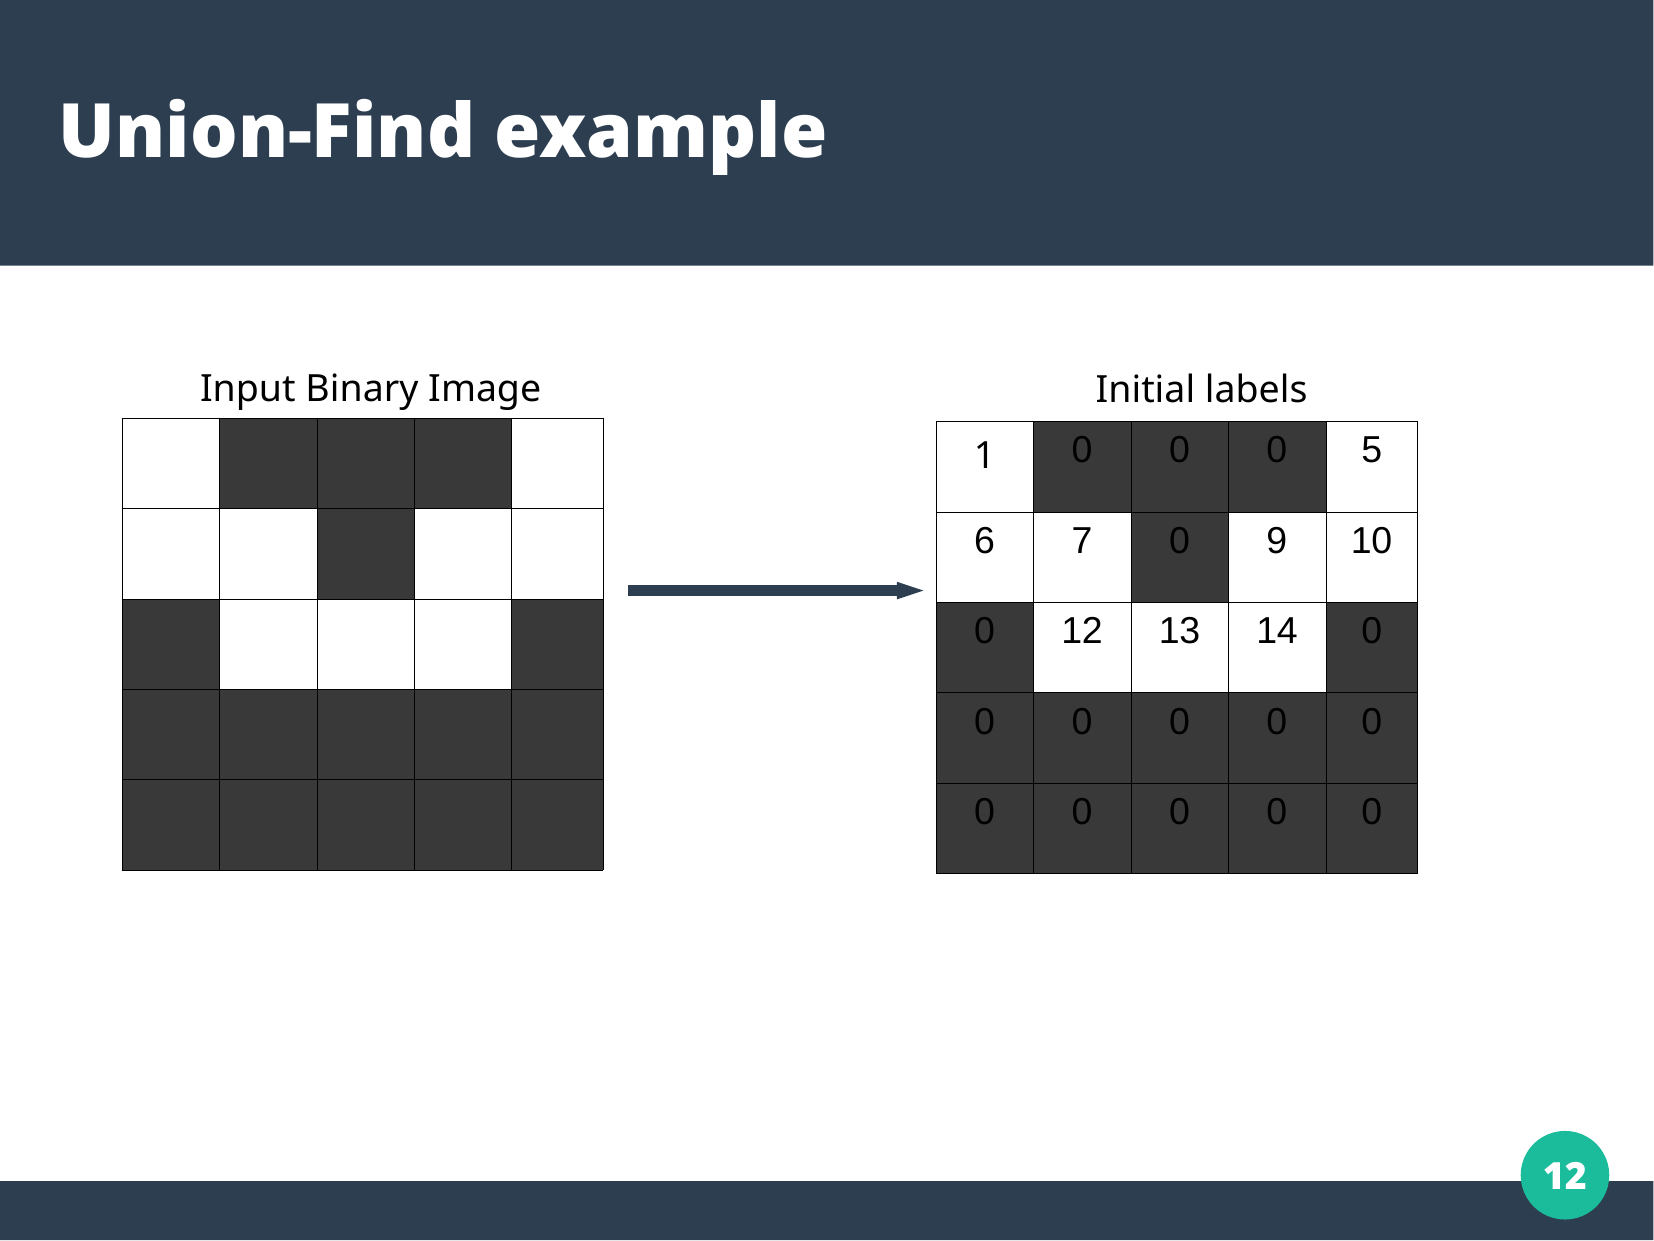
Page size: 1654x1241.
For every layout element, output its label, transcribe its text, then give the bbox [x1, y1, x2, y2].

table_cell 14 [1229, 603, 1326, 692]
table_cell [318, 509, 414, 599]
table_cell [318, 690, 414, 779]
table_header [318, 419, 414, 508]
table_cell 10 [1327, 513, 1417, 602]
table_cell 7 [1034, 513, 1131, 602]
table_cell [318, 780, 414, 870]
table_cell 13 [1132, 603, 1228, 692]
table_cell 0 [1034, 784, 1131, 873]
table_cell [415, 600, 511, 689]
table_header 0 [1132, 422, 1228, 512]
title Union-Find example [59, 49, 1595, 207]
table_cell 0 [1034, 693, 1131, 783]
table_cell [123, 690, 219, 779]
table_cell 0 [937, 693, 1033, 783]
table_header [220, 419, 317, 508]
table_cell [512, 600, 603, 689]
table_cell [512, 780, 603, 870]
text_box Initial labels [1080, 355, 1337, 417]
table_cell [220, 509, 317, 599]
table_cell 0 [1327, 693, 1417, 783]
table_header [415, 419, 511, 508]
table_header 1 [937, 422, 1033, 512]
table_cell 0 [937, 784, 1033, 873]
table_cell 6 [937, 513, 1033, 602]
table_cell [123, 780, 219, 870]
table_cell 0 [1229, 784, 1326, 873]
table_cell 0 [1132, 693, 1228, 783]
table_cell [220, 780, 317, 870]
table_cell [512, 509, 603, 599]
table_header 0 [1229, 422, 1326, 512]
table_header [123, 419, 219, 508]
text_box Input Binary Image [185, 354, 574, 416]
table_cell [318, 600, 414, 689]
table_cell [512, 690, 603, 779]
table_cell 0 [1132, 784, 1228, 873]
table_header 0 [1034, 422, 1131, 512]
table_cell [415, 780, 511, 870]
table_cell 0 [937, 603, 1033, 692]
table_cell [123, 600, 219, 689]
table_cell 0 [1327, 603, 1417, 692]
table_header [512, 419, 603, 508]
table_cell 9 [1229, 513, 1326, 602]
table_cell 0 [1327, 784, 1417, 873]
table_cell [220, 690, 317, 779]
table_cell [415, 509, 511, 599]
table_cell [123, 509, 219, 599]
table_cell 0 [1229, 693, 1326, 783]
table_cell [415, 690, 511, 779]
table_cell 0 [1132, 513, 1228, 602]
table_cell [220, 600, 317, 689]
table_cell 12 [1034, 603, 1131, 692]
table_header 5 [1327, 422, 1417, 512]
